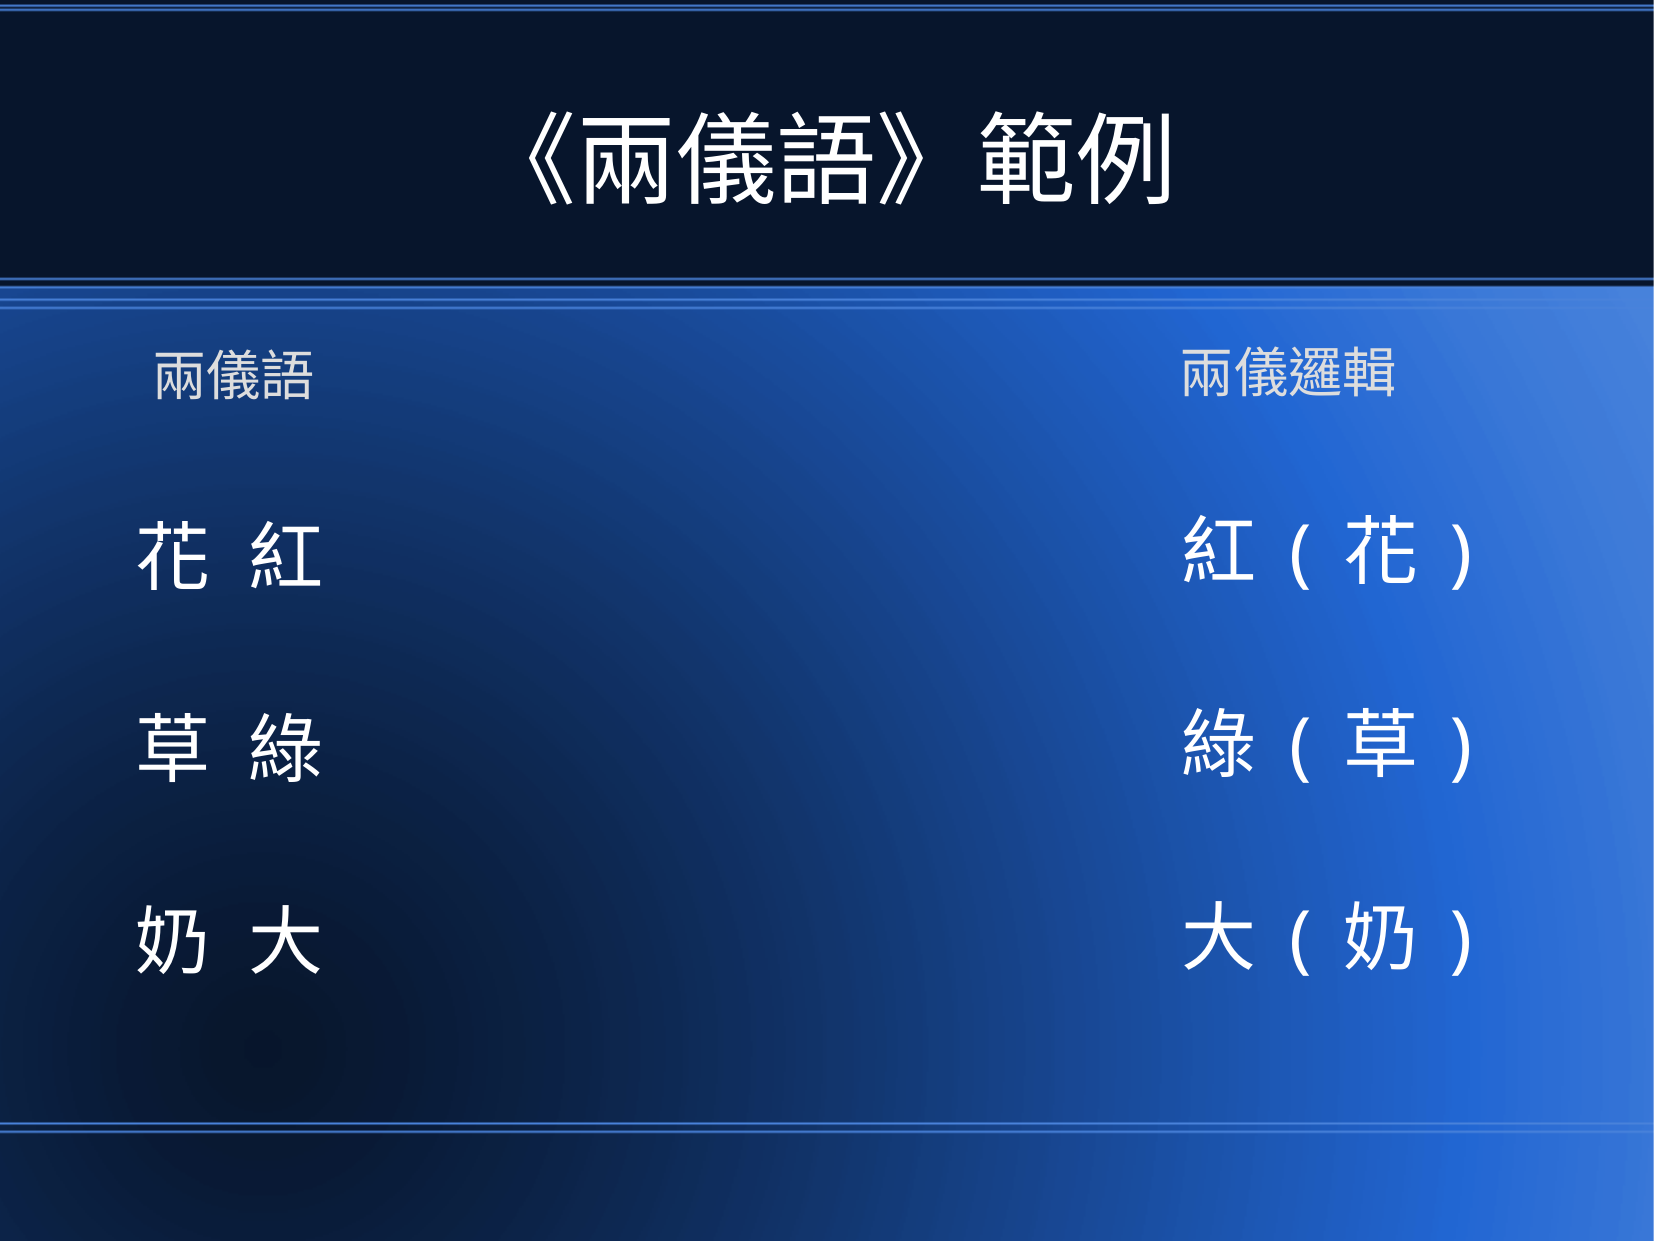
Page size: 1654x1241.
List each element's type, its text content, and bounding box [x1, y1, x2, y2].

text_box 兩儀語 [137, 324, 331, 405]
list 花 紅 草 綠 奶 大 [135, 442, 402, 999]
text_box 兩儀邏輯 [1165, 321, 1430, 467]
picture [0, 0, 1654, 1241]
list 紅(花) 綠(草) 大(奶) [1181, 437, 1512, 993]
title 《兩儀語》範例 [82, 49, 1571, 257]
